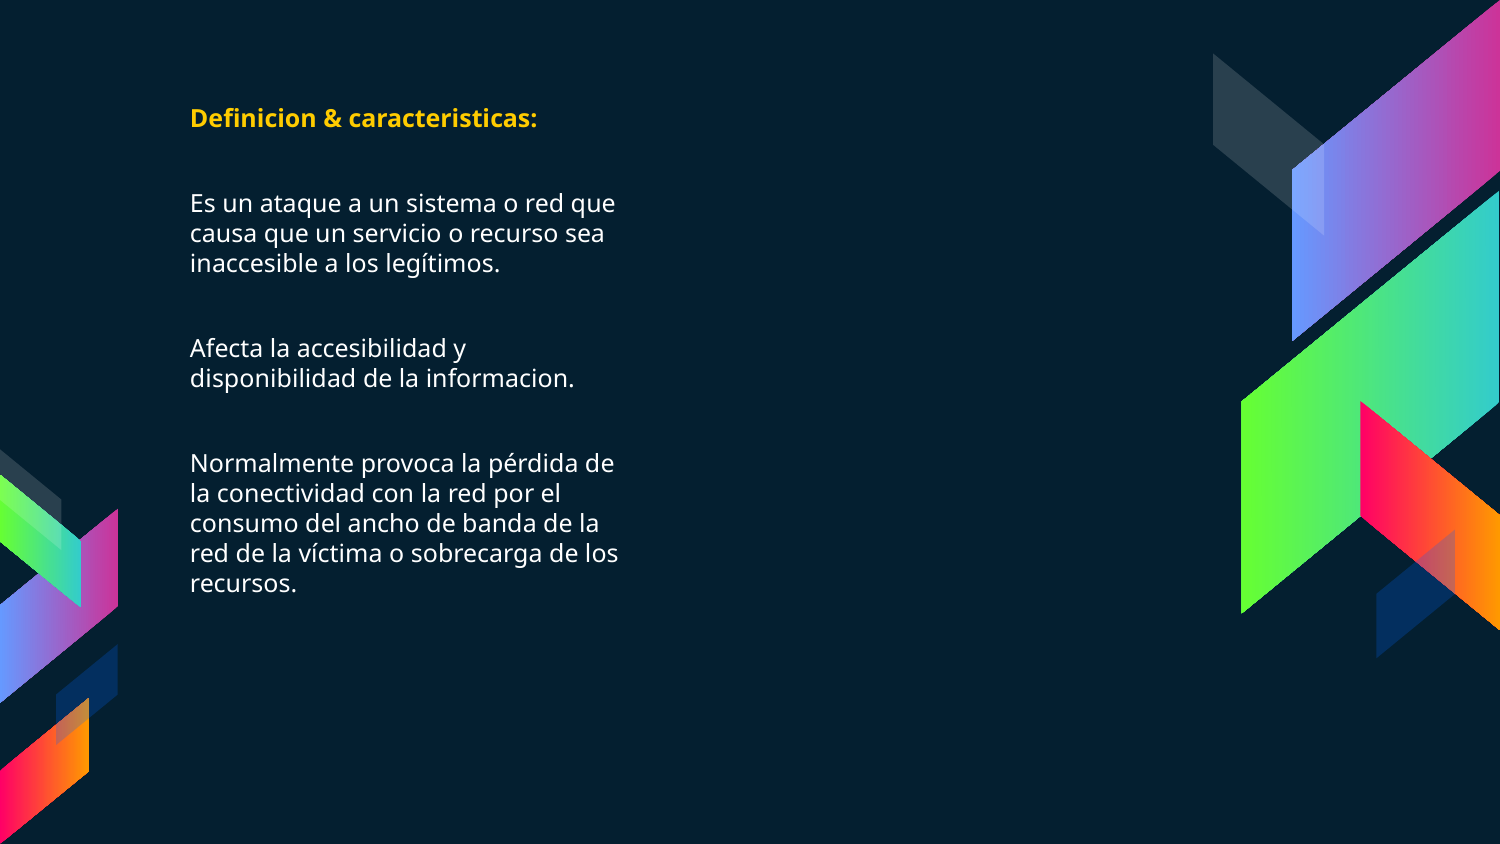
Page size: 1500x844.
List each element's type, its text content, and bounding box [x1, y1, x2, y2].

list Definicion & caracteristicas: Es un ataque a un sistema o red que causa que un servicio o recurso sea inaccesible a los legítimos. Afecta la accesibilidad y disponibilidad de la informacion. Normalmente provoca la pérdida de la conectividad con la red por el consumo del ancho de banda de la red de la víctima o sobrecarga de los recursos. [175, 87, 655, 559]
